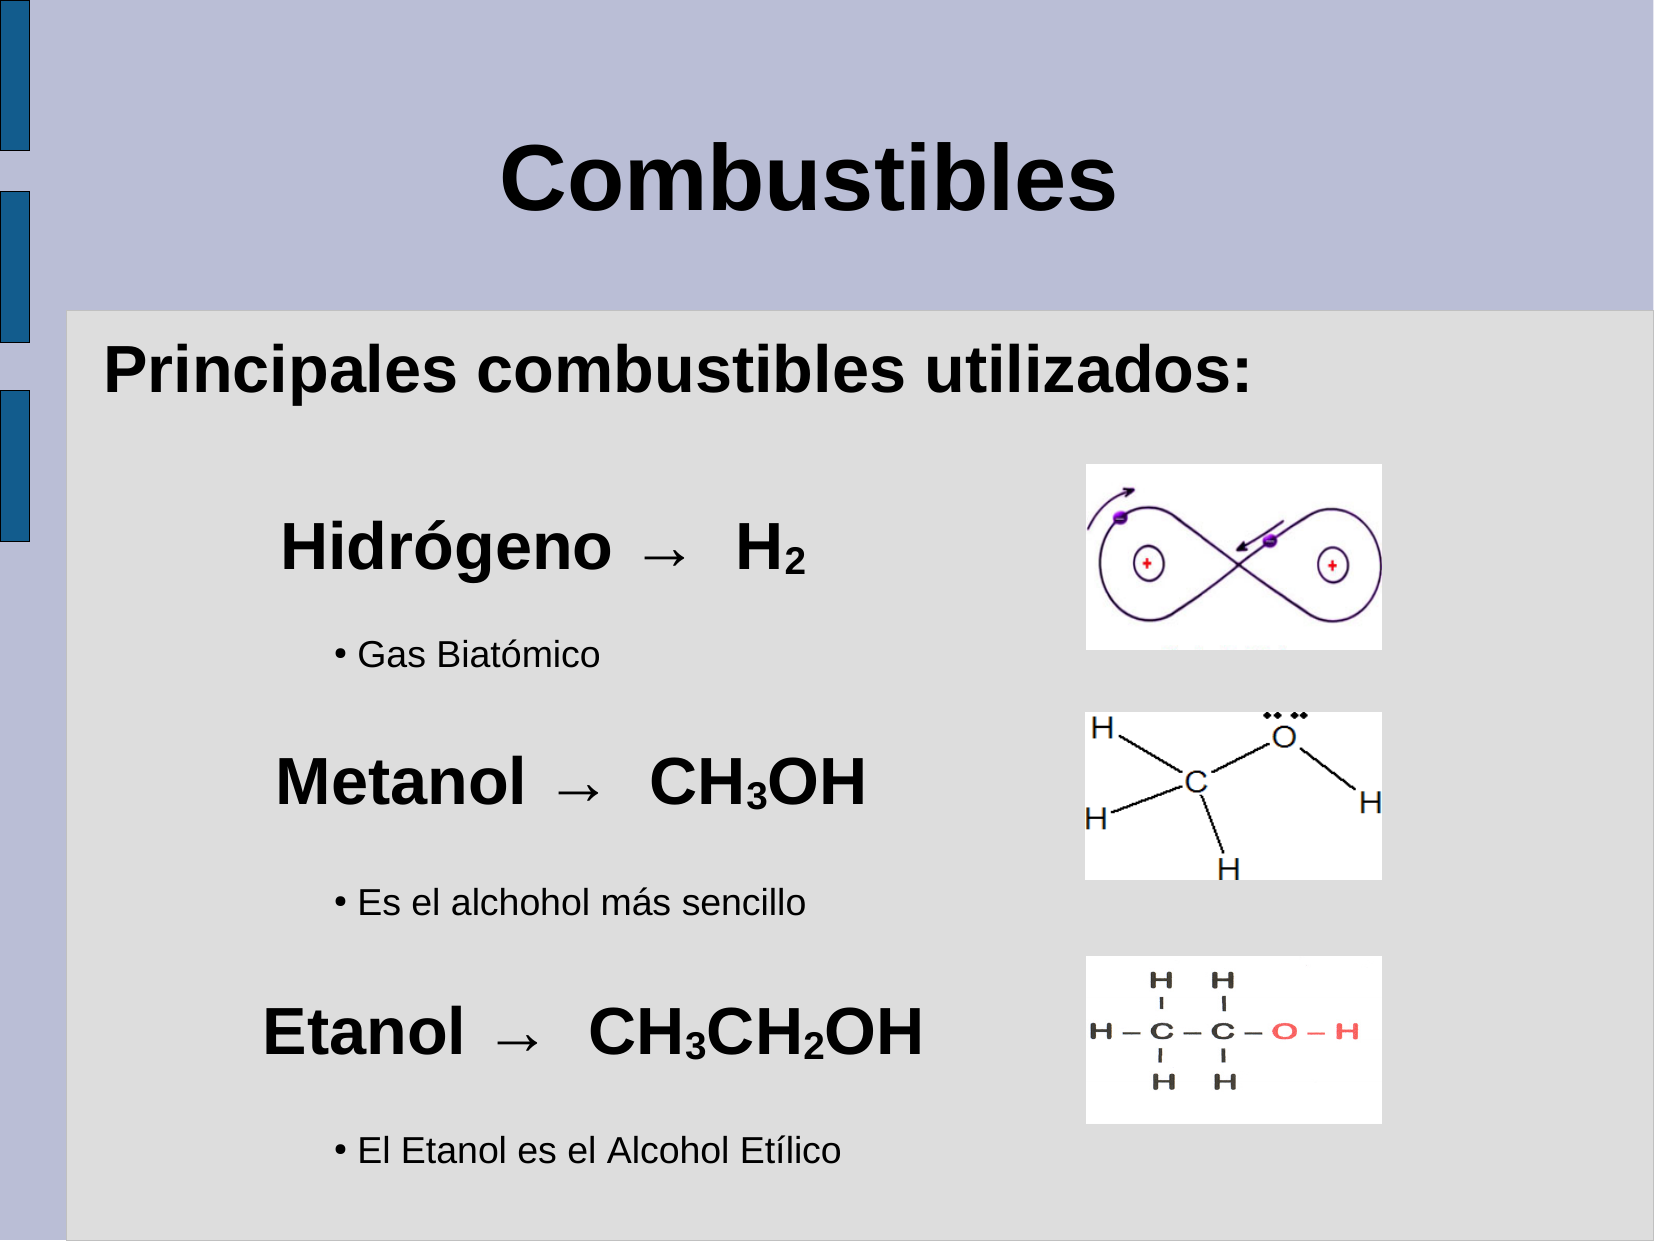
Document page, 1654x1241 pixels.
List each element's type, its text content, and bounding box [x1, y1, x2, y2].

picture [1085, 712, 1382, 880]
text_box Etanol → CH3CH2OH [248, 986, 975, 1108]
picture [1086, 464, 1382, 650]
text_box Gas Biatómico [318, 625, 757, 688]
text_box Metanol → CH3OH [261, 737, 916, 858]
text_box Principales combustibles utilizados: [88, 324, 1300, 426]
text_box Es el alchohol más sencillo [318, 874, 851, 936]
text_box Combustibles [484, 118, 1182, 266]
text_box Hidrógeno → H2 [265, 501, 827, 623]
picture [1086, 956, 1382, 1124]
text_box El Etanol es el Alcohol Etílico [318, 1122, 886, 1184]
